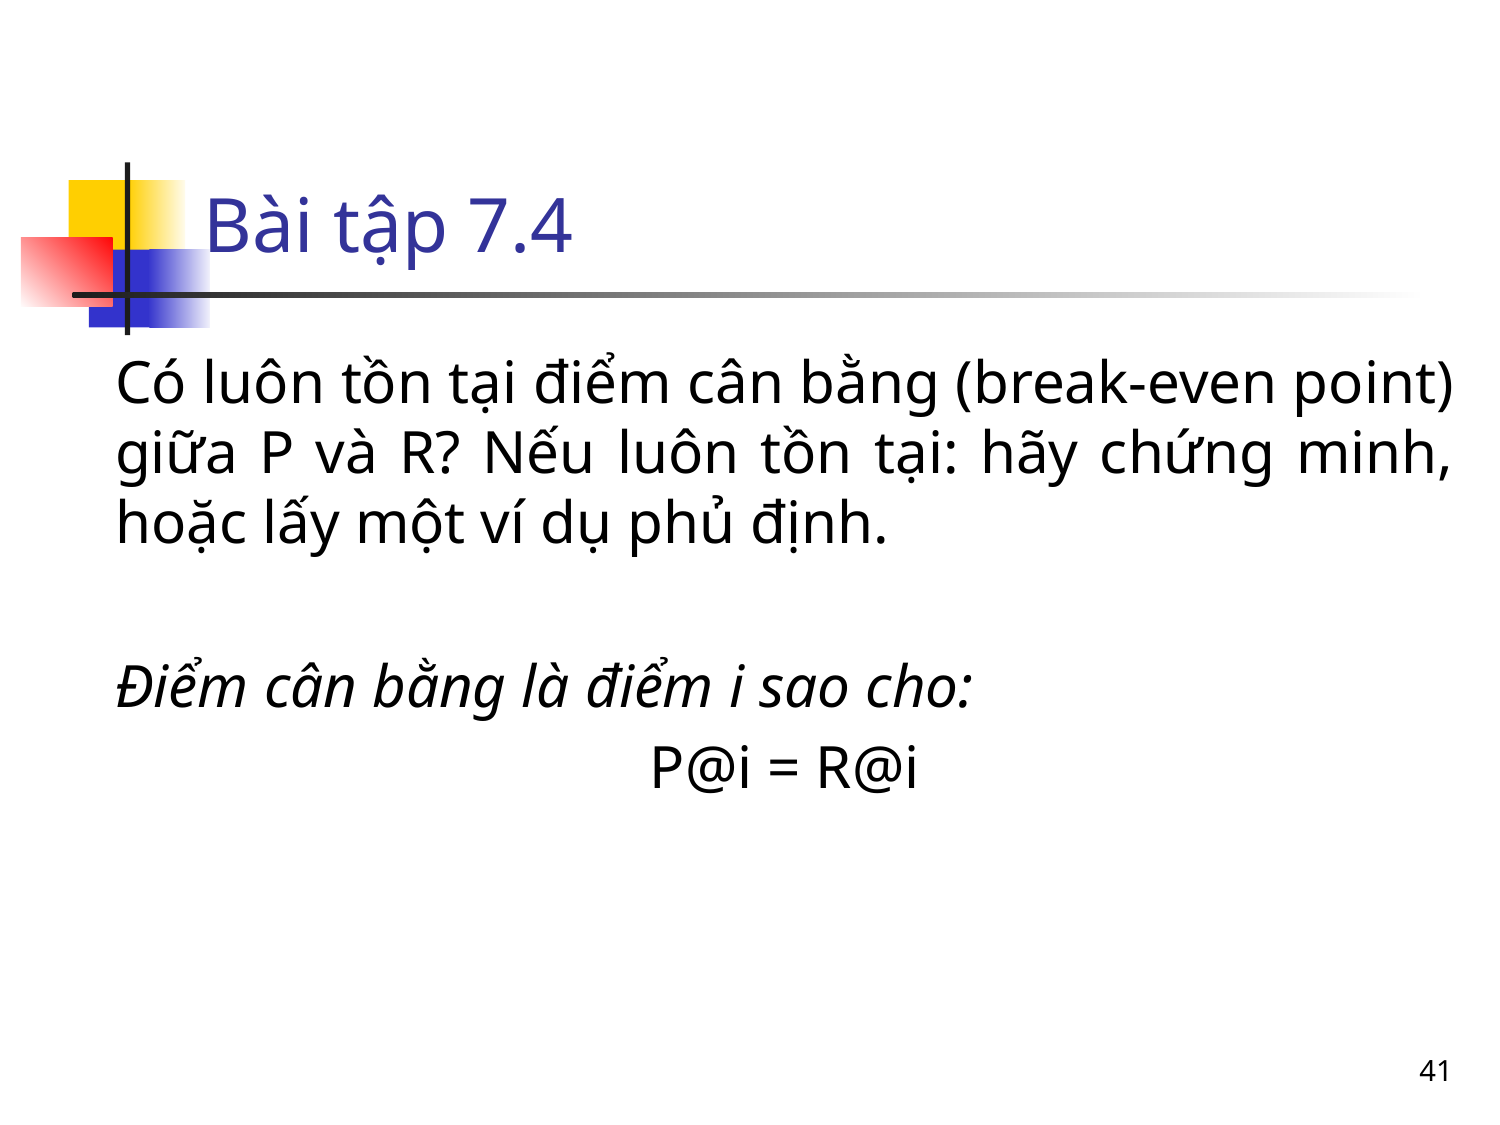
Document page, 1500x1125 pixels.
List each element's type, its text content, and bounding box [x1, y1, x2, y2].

slide_number <number> [1155, 1024, 1468, 1100]
title Bài tập 7.4 [188, 35, 1468, 275]
list Có luôn tồn tại điểm cân bằng (break-even point) giữa P và R? Nếu luôn tồn tại: hãy chứng minh, hoặc lấy một ví dụ phủ định. Điểm cân bằng là điểm i sao cho: P@i = R@i [100, 338, 1469, 1047]
